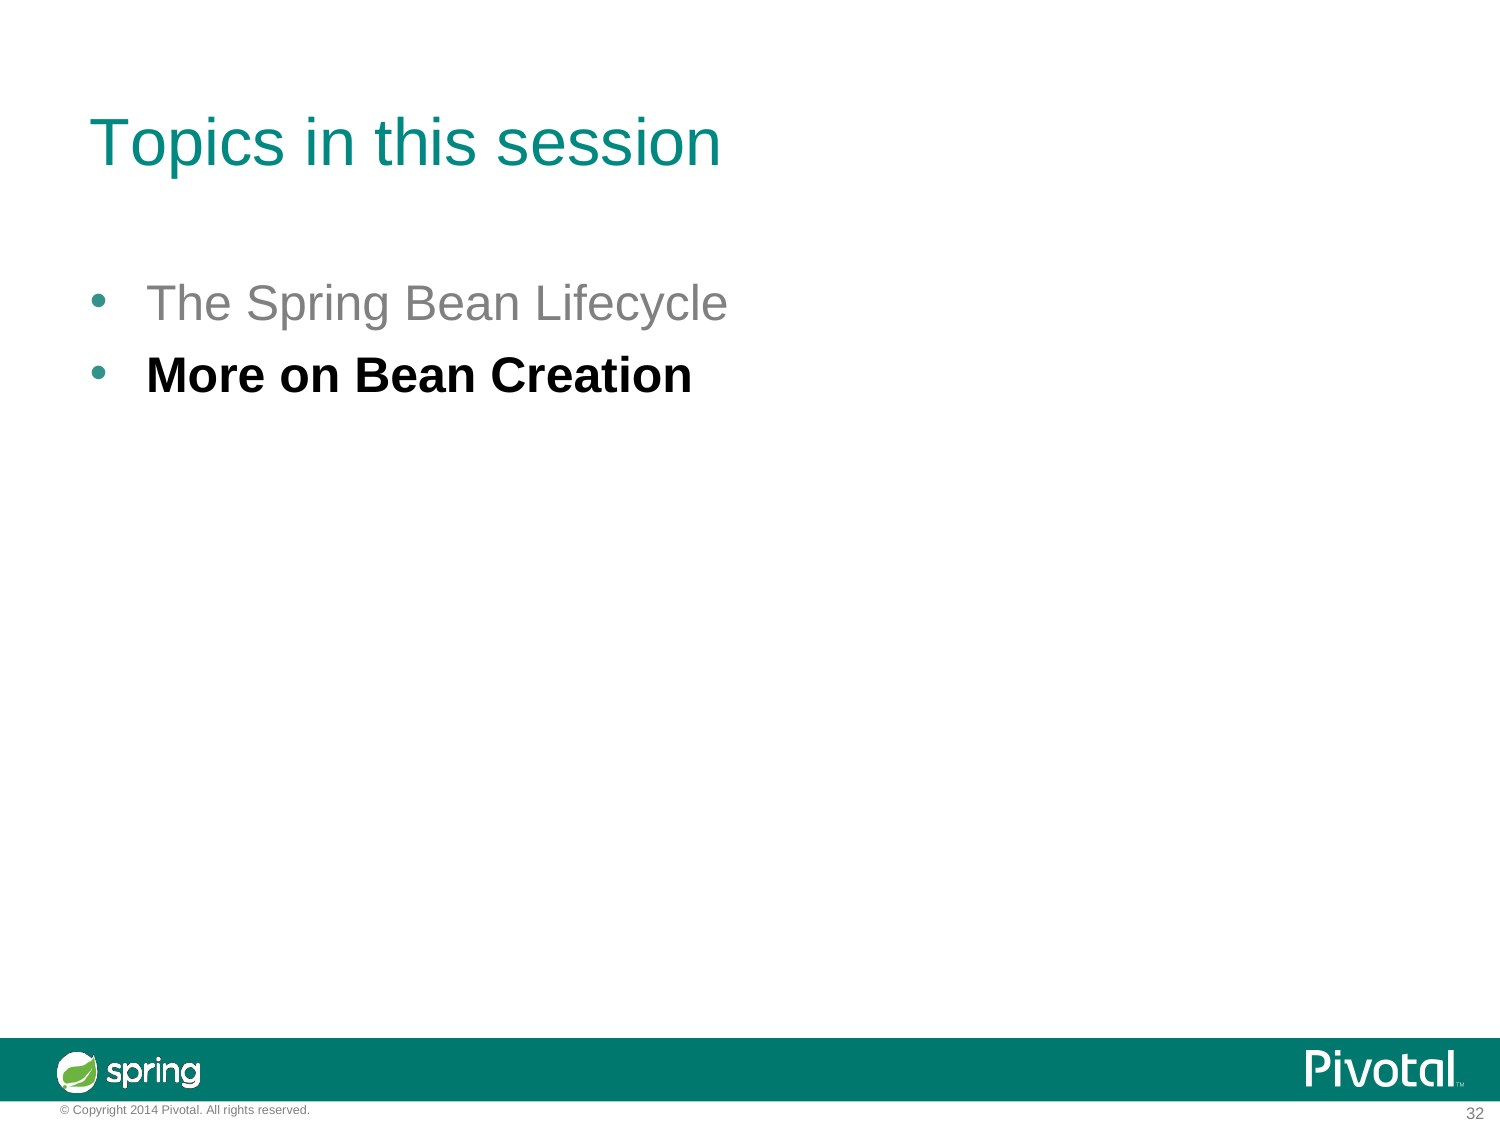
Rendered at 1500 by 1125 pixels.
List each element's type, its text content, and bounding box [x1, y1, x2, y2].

picture [1306, 1050, 1464, 1087]
picture [32, 1041, 210, 1103]
list The Spring Bean Lifecycle More on Bean Creation [75, 262, 1426, 628]
title Topics in this session [75, 45, 1426, 233]
